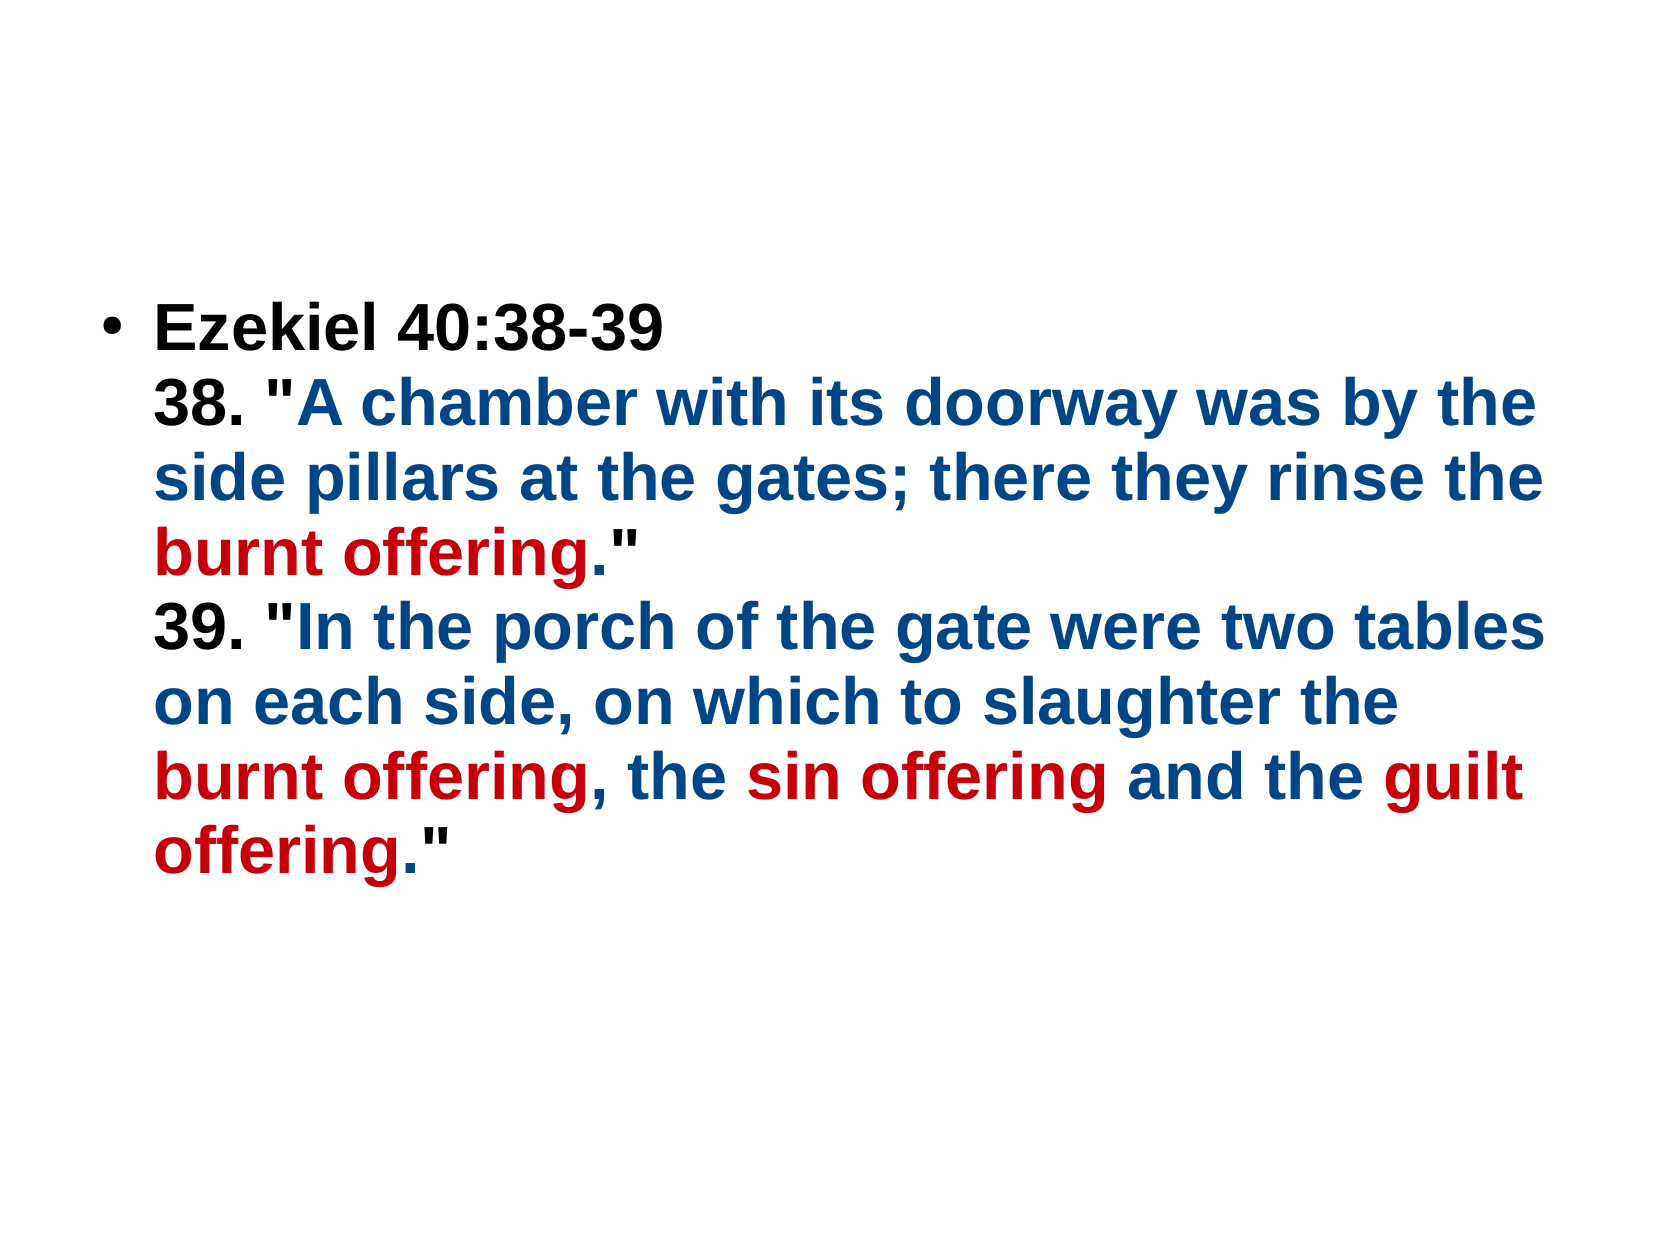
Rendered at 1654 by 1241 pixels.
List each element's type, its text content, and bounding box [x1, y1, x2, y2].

list Ezekiel 40:38-39 38. "A chamber with its doorway was by the side pillars at the gates; there they rinse the burnt offering." 39. "In the porch of the gate were two tables on each side, on which to slaughter the burnt offering, the sin offering and the guilt offering." [82, 290, 1571, 1109]
